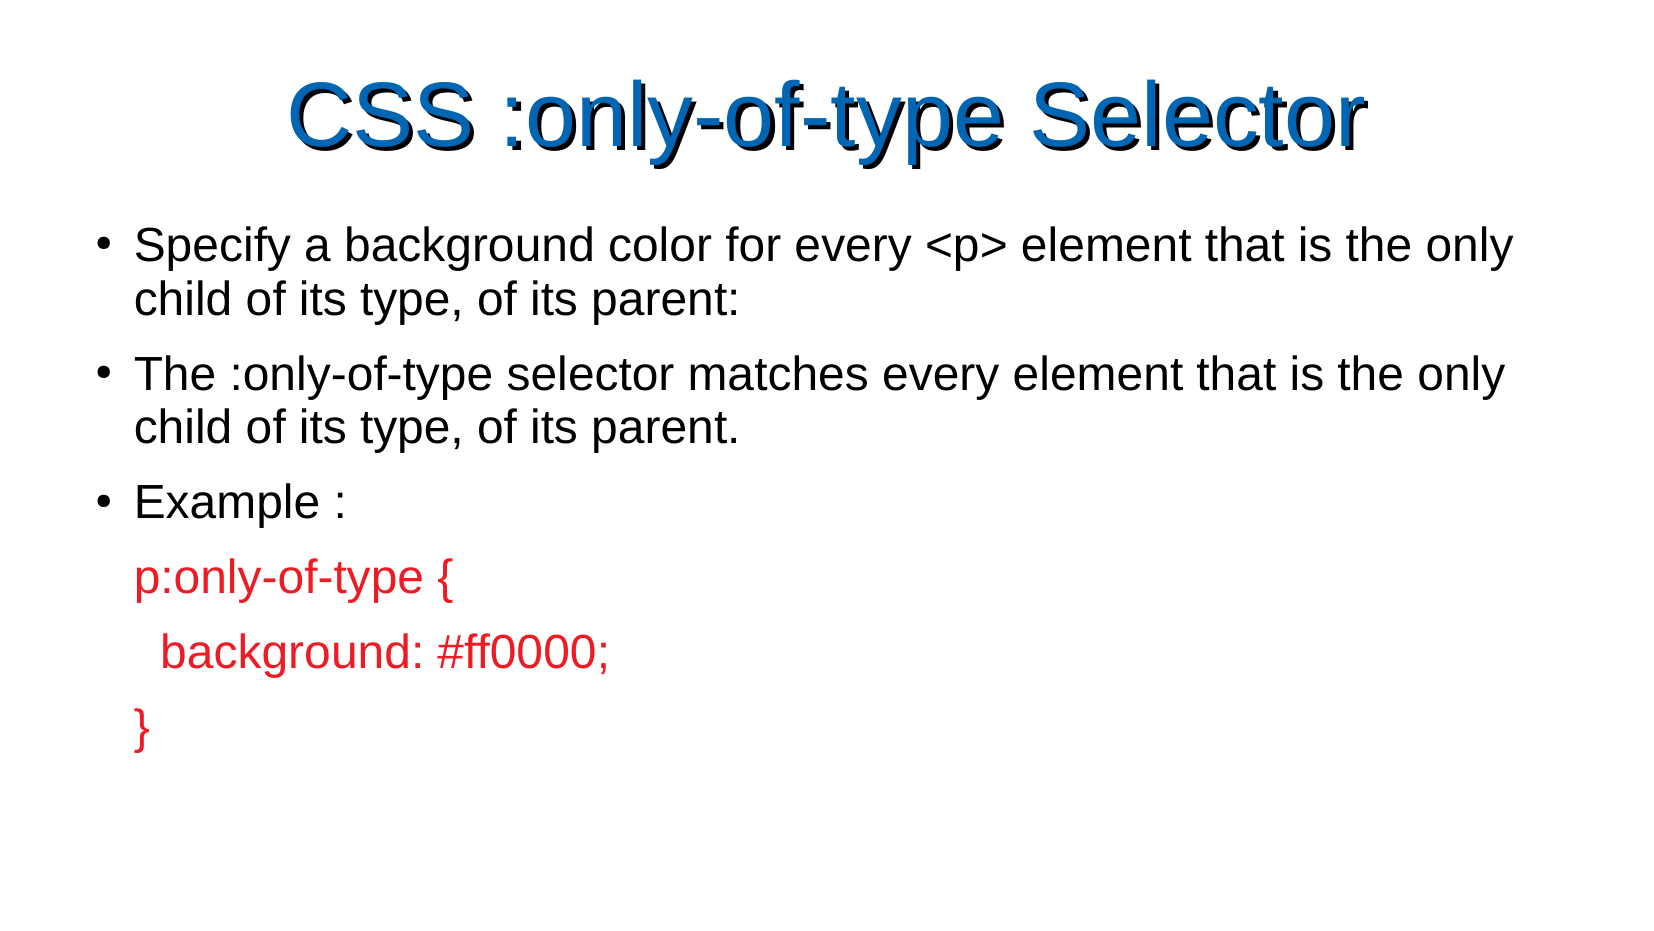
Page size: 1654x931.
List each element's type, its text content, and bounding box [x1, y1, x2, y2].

list Specify a background color for every <p> element that is the only child of its type, of its parent: The :only-of-type selector matches every element that is the only child of its type, of its parent. Example : p:only-of-type { background: #ff0000; } [82, 217, 1571, 758]
title CSS :only-of-type Selector [82, 37, 1571, 193]
